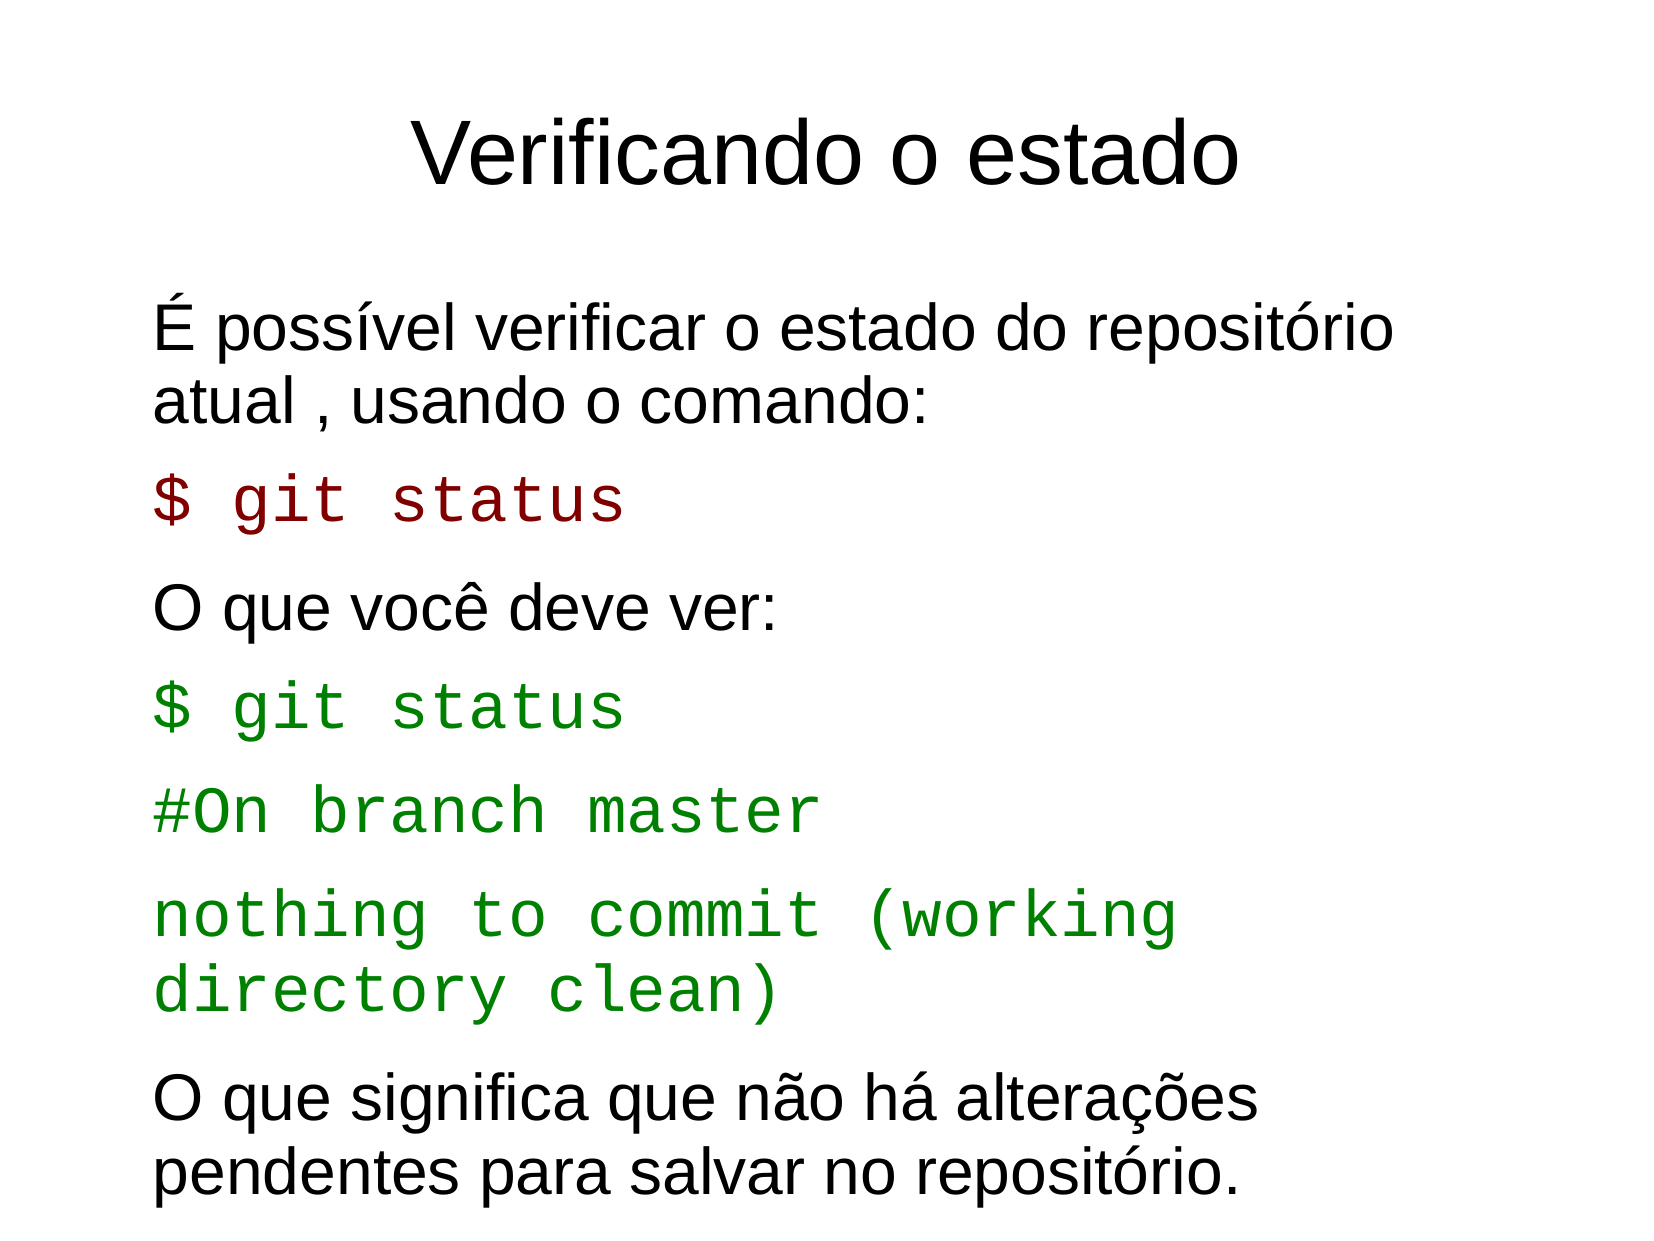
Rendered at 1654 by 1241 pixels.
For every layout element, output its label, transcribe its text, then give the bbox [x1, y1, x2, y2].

list É possível verificar o estado do repositório atual , usando o comando: $ git status O que você deve ver: $ git status #On branch master nothing to commit (working directory clean) O que significa que não há alterações pendentes para salvar no repositório. [82, 290, 1538, 1217]
title Verificando o estado [82, 49, 1571, 257]
